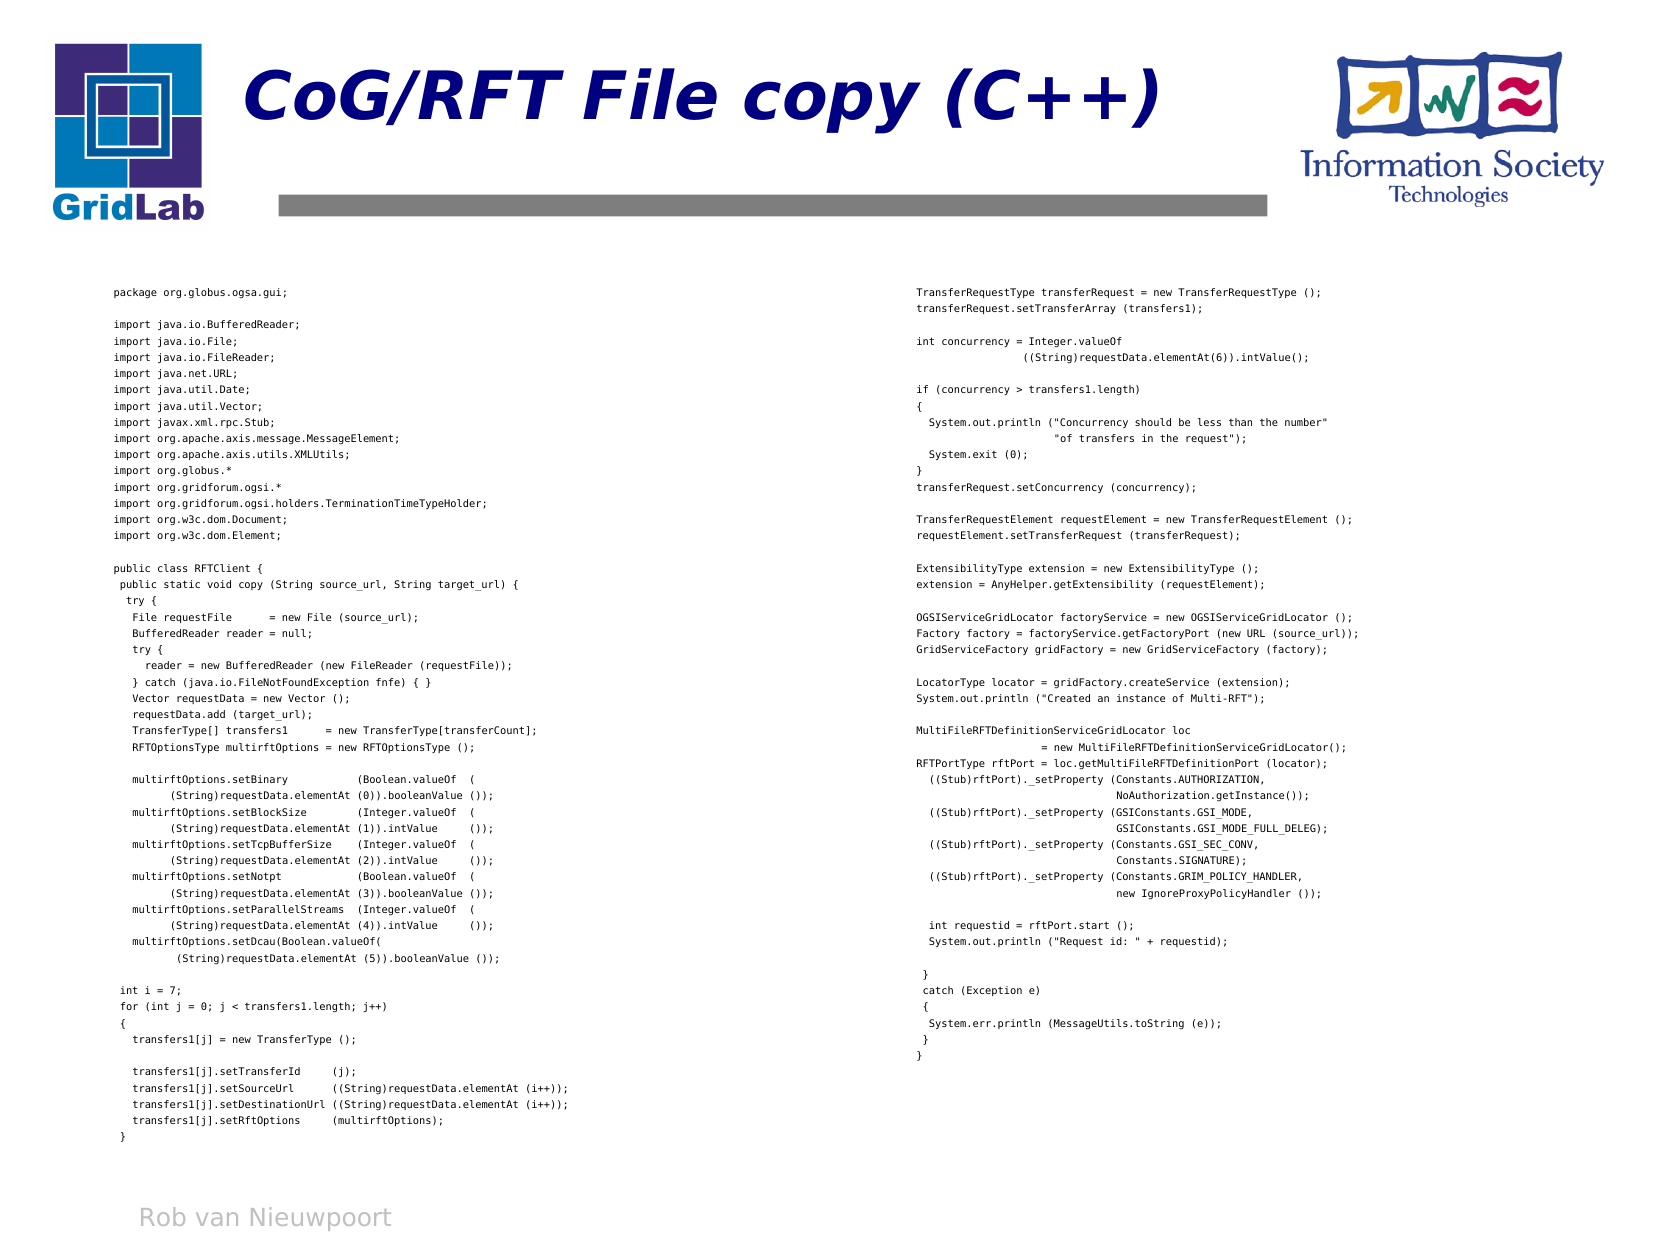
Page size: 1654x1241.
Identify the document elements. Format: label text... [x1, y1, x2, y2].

picture [45, 34, 211, 230]
text_box TransferRequestType transferRequest = new TransferRequestType (); transferRequest.setTransferArray (transfers1); int concurrency = Integer.valueOf ((String)requestData.elementAt(6)).intValue(); if (concurrency > transfers1.length) { System.out.println ("Concurrency should be less than the number" "of transfers in the request"); System.exit (0); } transferRequest.setConcurrency (concurrency); TransferRequestElement requestElement = new TransferRequestElement (); requestElement.setTransferRequest (transferRequest); ExtensibilityType extension = new ExtensibilityType (); extension = AnyHelper.getExtensibility (requestElement); OGSIServiceGridLocator factoryService = new OGSIServiceGridLocator (); Factory factory = factoryService.getFactoryPort (new URL (source_url)); GridServiceFactory gridFactory = new GridServiceFactory (factory); LocatorType locator = gridFactory.createService (extension); System.out.println ("Created an instance of Multi-RFT"); MultiFileRFTDefinitionServiceGridLocator loc = new MultiFileRFTDefinitionServiceGridLocator(); RFTPortType rftPort = loc.getMultiFileRFTDefinitionPort (locator); ((Stub)rftPort)._setProperty (Constants.AUTHORIZATION, NoAuthorization.getInstance()); ((Stub)rftPort)._setProperty (GSIConstants.GSI_MODE, GSIConstants.GSI_MODE_FULL_DELEG); ((Stub)rftPort)._setProperty (Constants.GSI_SEC_CONV, Constants.SIGNATURE); ((Stub)rftPort)._setProperty (Constants.GRIM_POLICY_HANDLER, new IgnoreProxyPolicyHandler ()); int requestid = rftPort.start (); System.out.println ("Request id: " + requestid); } catch (Exception e) { System.err.println (MessageUtils.toString (e)); } } [902, 278, 1654, 1090]
picture [1293, 34, 1611, 214]
title CoG/RFT File copy (C++) [243, 0, 1280, 187]
text_box package org.globus.ogsa.gui; import java.io.BufferedReader; import java.io.File; import java.io.FileReader; import java.net.URL; import java.util.Date; import java.util.Vector; import javax.xml.rpc.Stub; import org.apache.axis.message.MessageElement; import org.apache.axis.utils.XMLUtils; import org.globus.* import org.gridforum.ogsi.* import org.gridforum.ogsi.holders.TerminationTimeTypeHolder; import org.w3c.dom.Document; import org.w3c.dom.Element; public class RFTClient { public static void copy (String source_url, String target_url) { try { File requestFile = new File (source_url); BufferedReader reader = null; try { reader = new BufferedReader (new FileReader (requestFile)); } catch (java.io.FileNotFoundException fnfe) { } Vector requestData = new Vector (); requestData.add (target_url); TransferType[] transfers1 = new TransferType[transferCount]; RFTOptionsType multirftOptions = new RFTOptionsType (); multirftOptions.setBinary (Boolean.valueOf ( (String)requestData.elementAt (0)).booleanValue ()); multirftOptions.setBlockSize (Integer.valueOf ( (String)requestData.elementAt (1)).intValue ()); multirftOptions.setTcpBufferSize (Integer.valueOf ( (String)requestData.elementAt (2)).intValue ()); multirftOptions.setNotpt (Boolean.valueOf ( (String)requestData.elementAt (3)).booleanValue ()); multirftOptions.setParallelStreams (Integer.valueOf ( (String)requestData.elementAt (4)).intValue ()); multirftOptions.setDcau(Boolean.valueOf( (String)requestData.elementAt (5)).booleanValue ()); int i = 7; for (int j = 0; j < transfers1.length; j++) { transfers1[j] = new TransferType (); transfers1[j].setTransferId (j); transfers1[j].setSourceUrl ((String)requestData.elementAt (i++)); transfers1[j].setDestinationUrl ((String)requestData.elementAt (i++)); transfers1[j].setRftOptions (multirftOptions); } [98, 278, 902, 1167]
